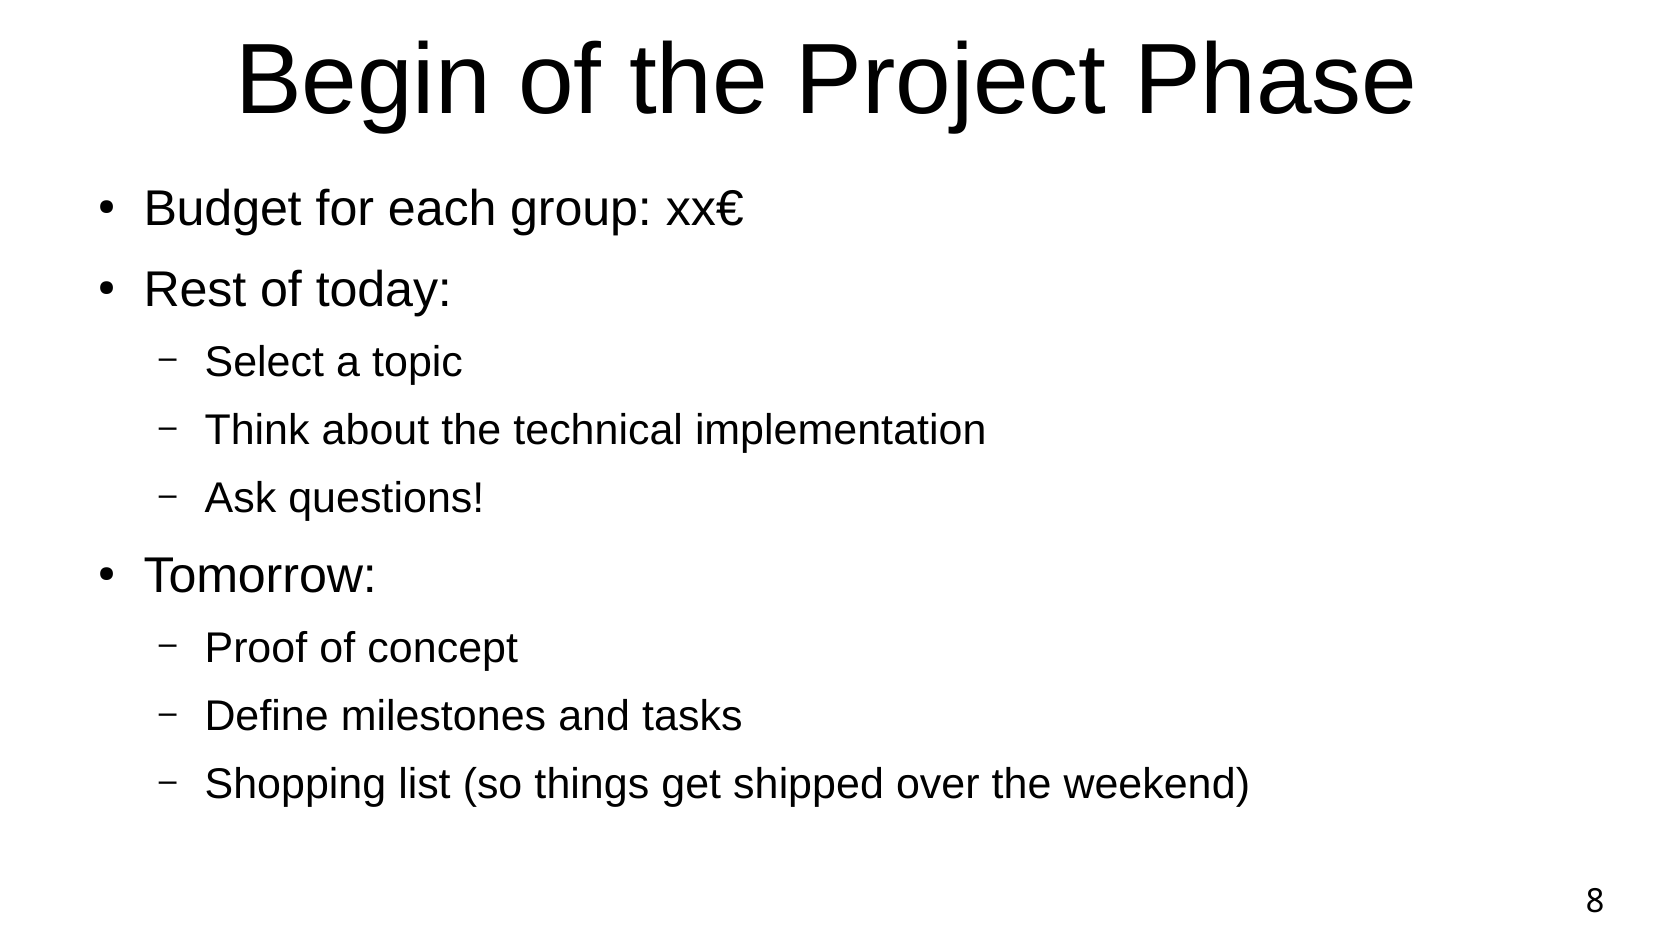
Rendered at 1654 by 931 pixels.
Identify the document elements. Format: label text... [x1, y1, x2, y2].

list Budget for each group: xx€ Rest of today: Select a topic Think about the technical implementation Ask questions! Tomorrow: Proof of concept Define milestones and tasks Shopping list (so things get shipped over the weekend) [82, 180, 1571, 811]
title Begin of the Project Phase [82, 1, 1571, 157]
